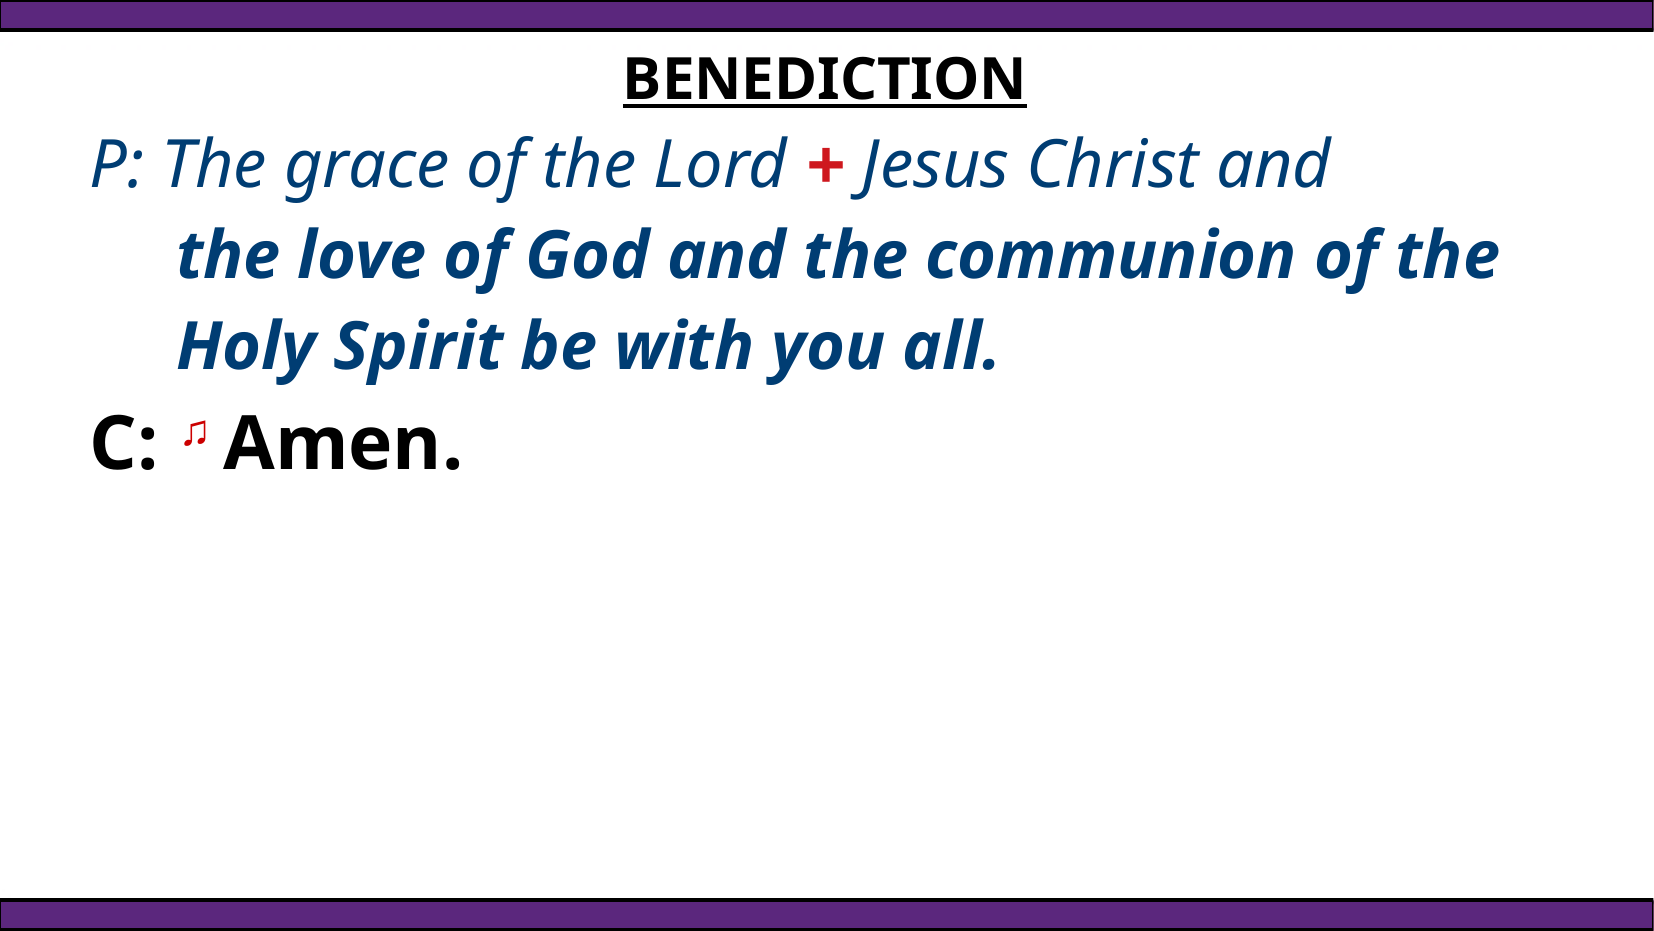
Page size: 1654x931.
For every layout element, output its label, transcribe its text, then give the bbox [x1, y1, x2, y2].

text_box [0, 0, 1654, 31]
text_box BENEDICTION P: The grace of the Lord + Jesus Christ and the love of God and the communion of the Holy Spirit be with you all. C: ♫ Amen. [75, 30, 1576, 489]
text_box [0, 900, 1654, 931]
picture [0, 31, 1654, 900]
